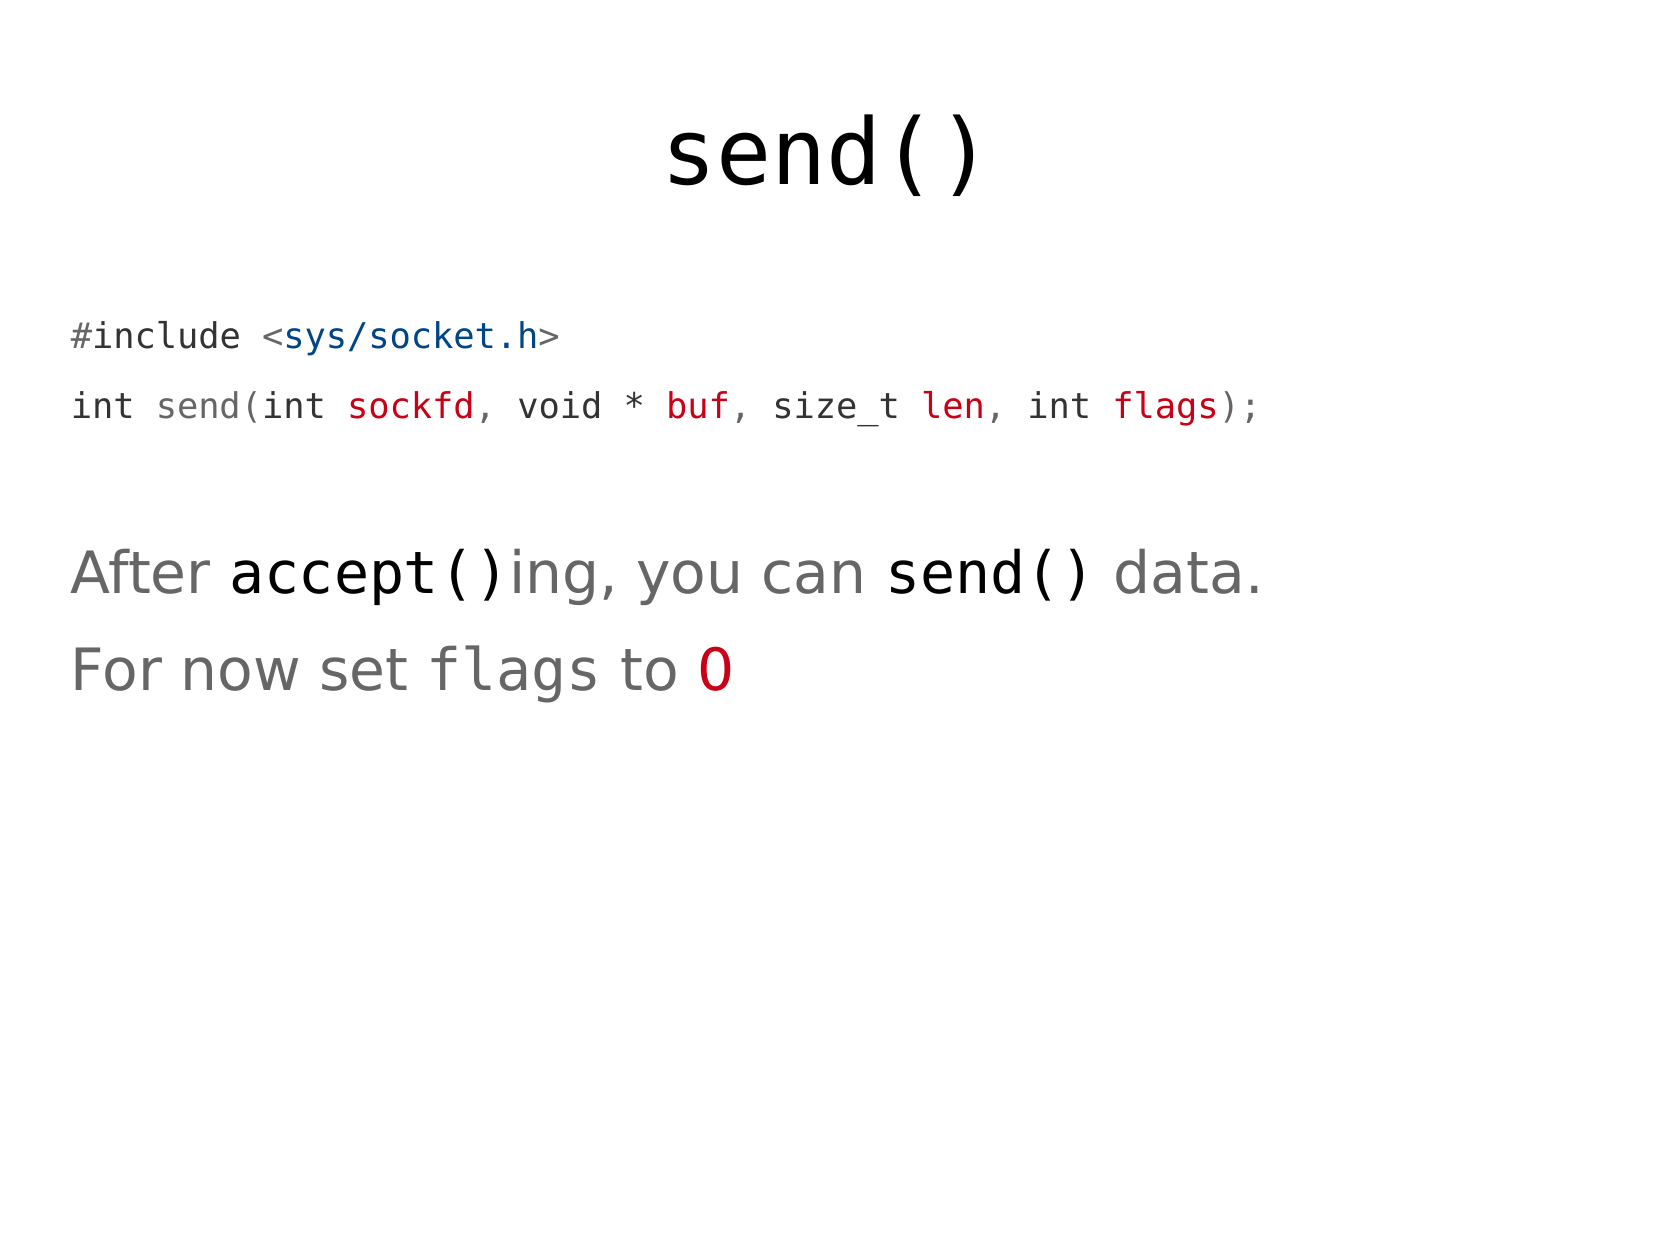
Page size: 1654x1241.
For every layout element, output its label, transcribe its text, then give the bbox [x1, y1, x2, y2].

list #include <sys/socket.h> int send(int sockfd, void * buf, size_t len, int flags); After accept()ing, you can send() data. For now set flags to 0 [0, 315, 1651, 1126]
title send() [82, 49, 1571, 257]
